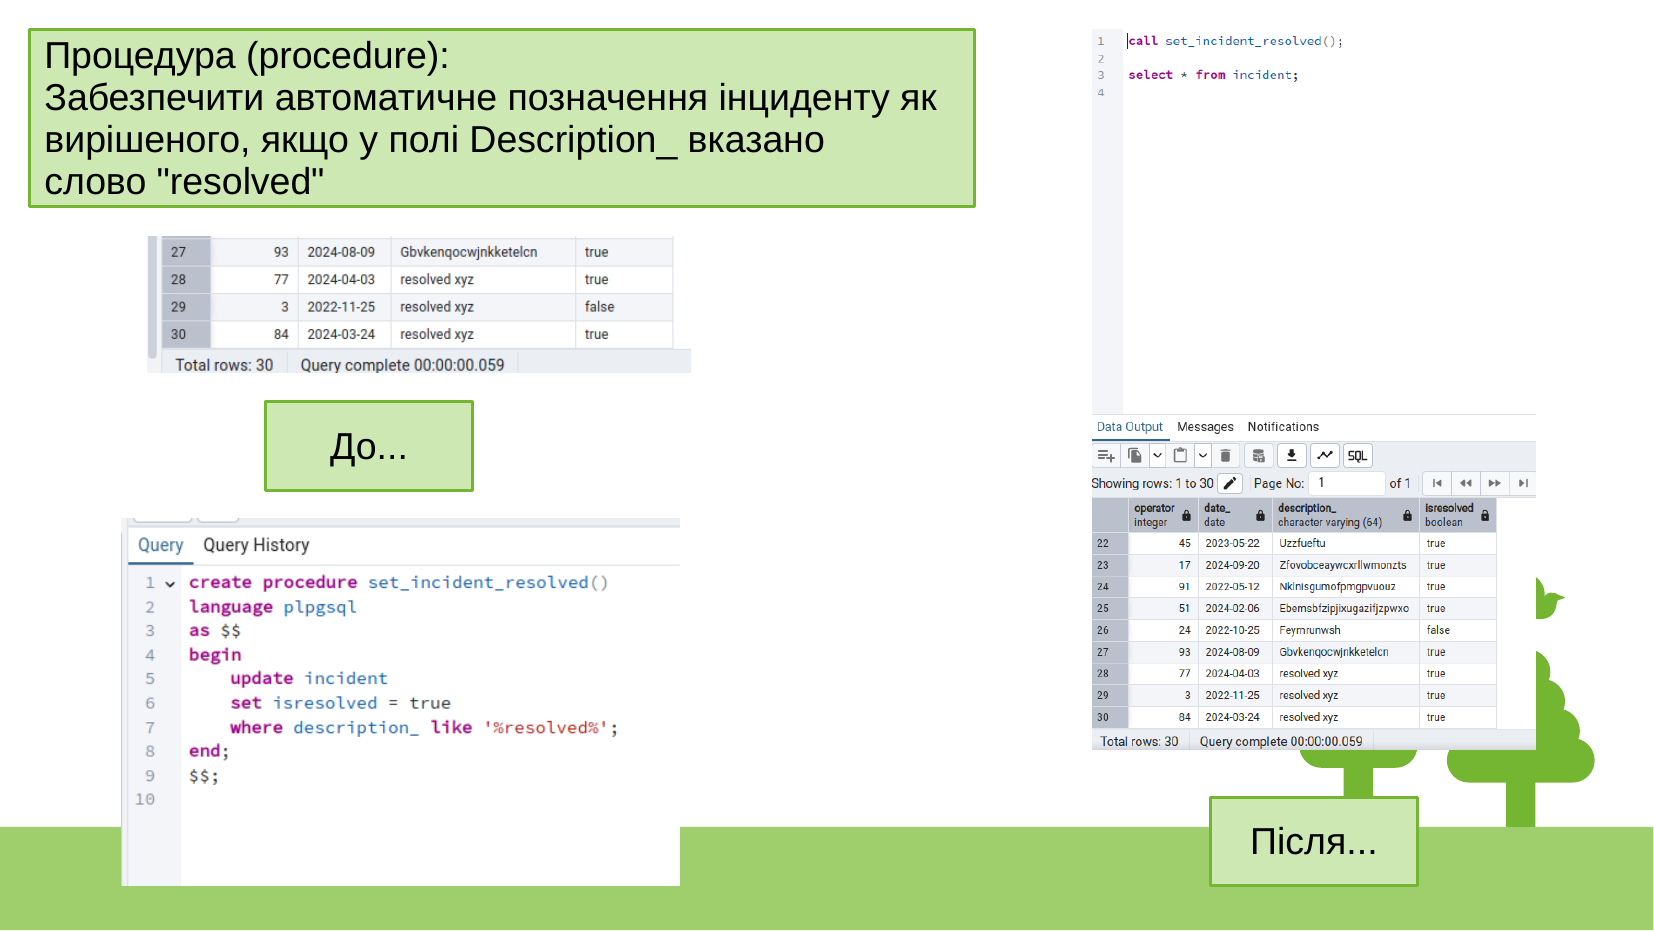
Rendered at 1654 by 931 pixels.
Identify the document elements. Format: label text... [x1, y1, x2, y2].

text_box Процедура (procedure): Забезпечити автоматичне позначення інциденту як вирішеного, якщо у полі Description_ вказано слово "resolved" [29, 29, 975, 207]
text_box Після... [1210, 797, 1418, 886]
picture [147, 236, 691, 373]
picture [1092, 29, 1536, 750]
picture [121, 518, 680, 886]
text_box До... [265, 401, 473, 491]
